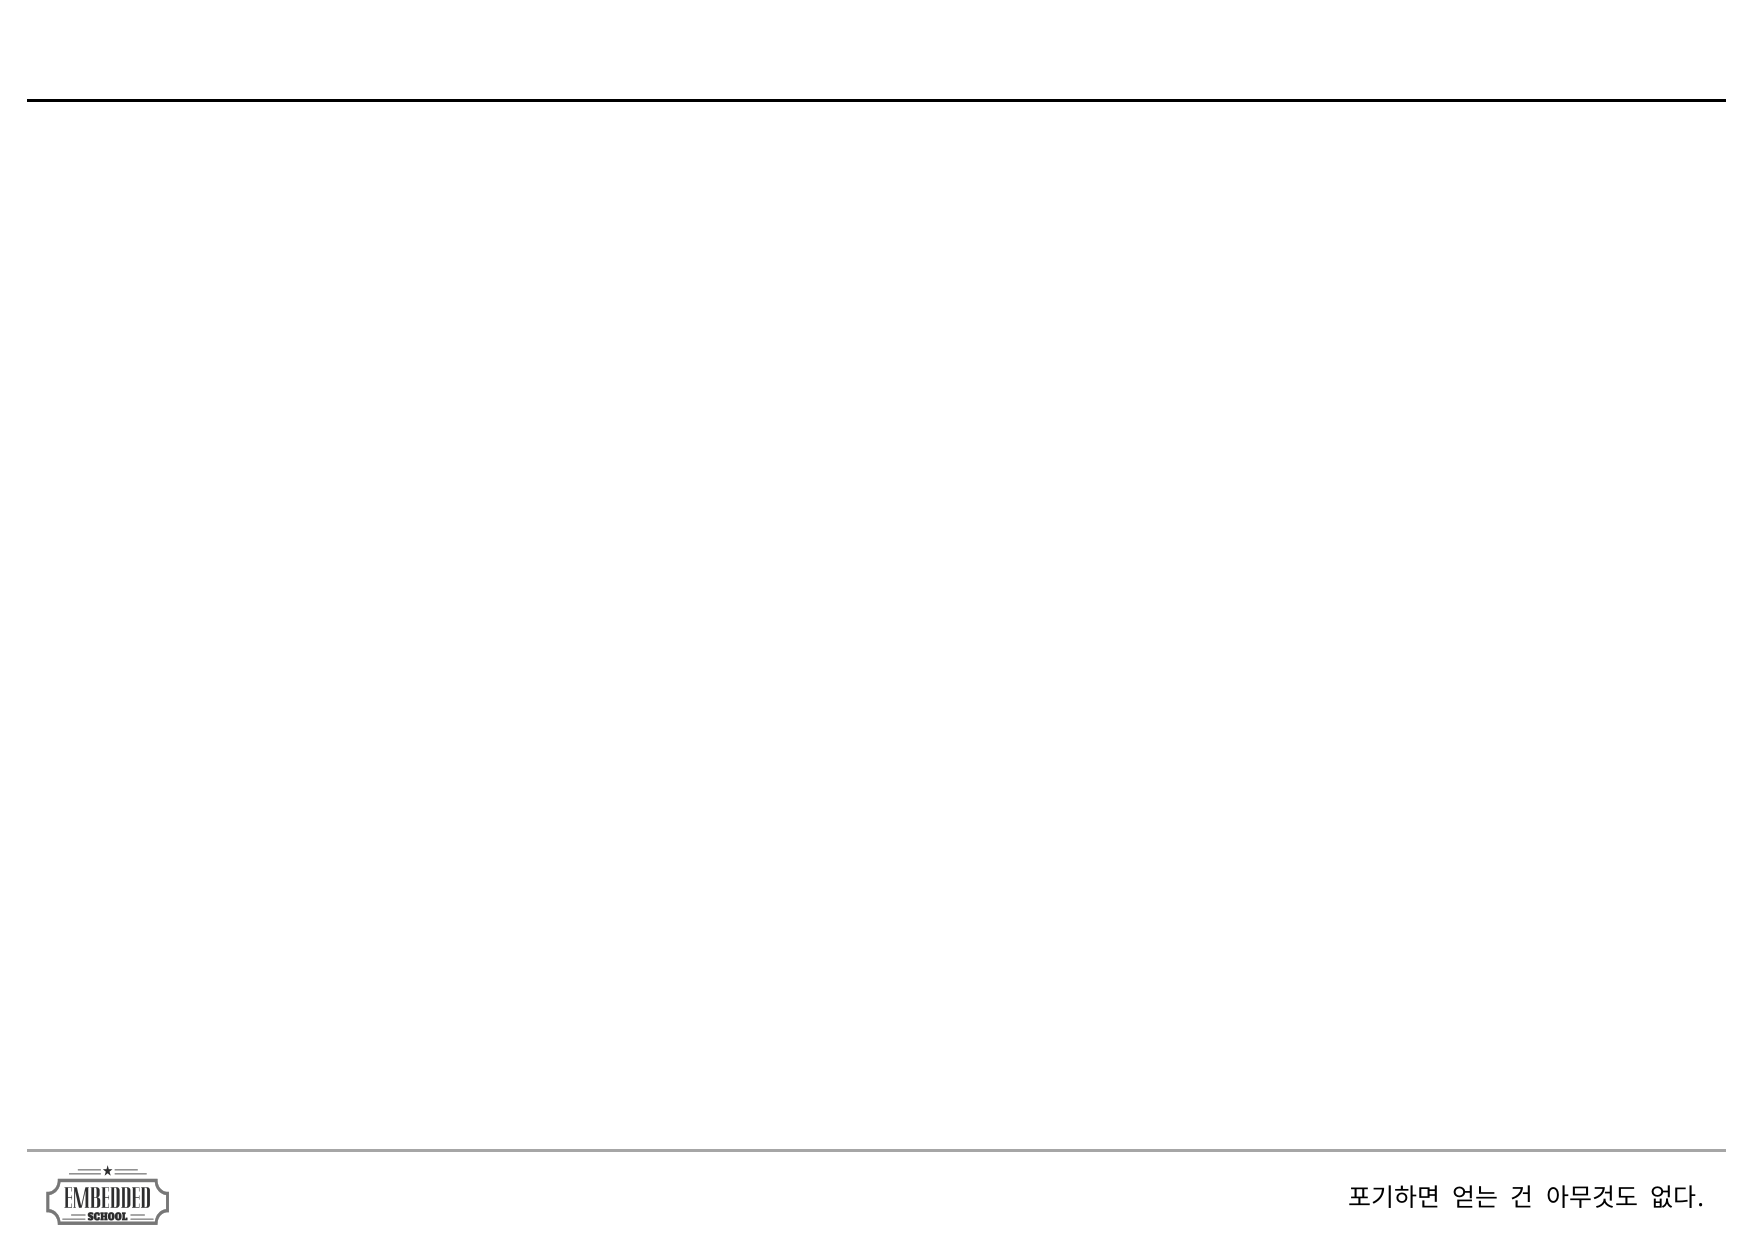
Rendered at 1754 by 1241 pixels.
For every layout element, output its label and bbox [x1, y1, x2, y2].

picture [27, 1164, 188, 1231]
